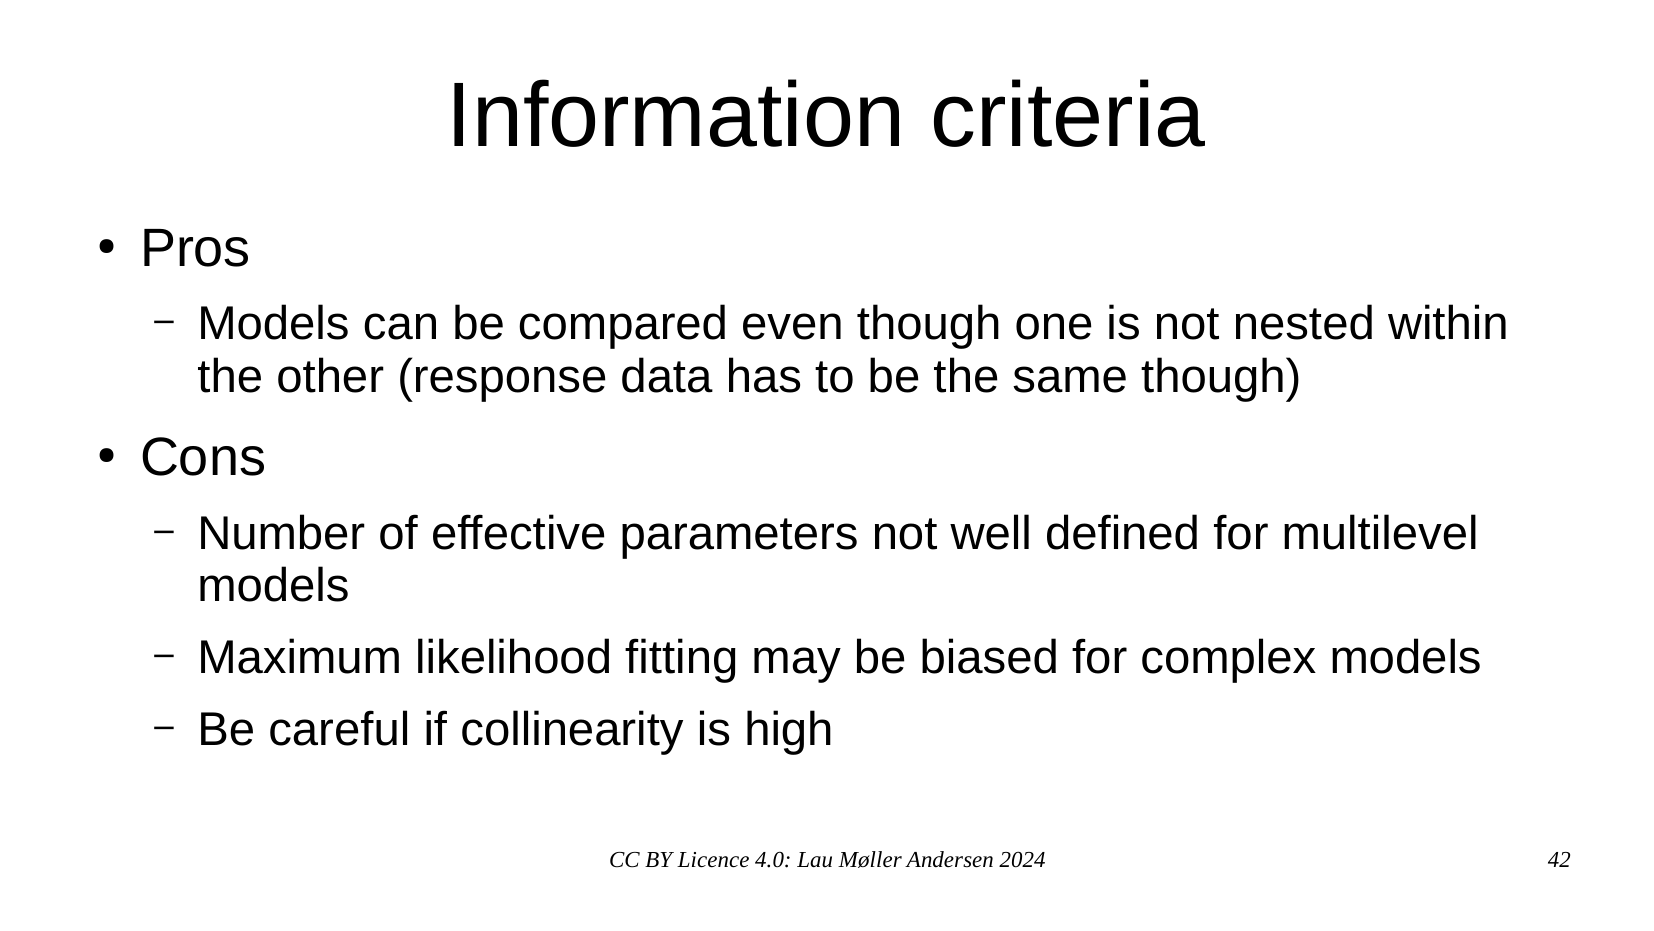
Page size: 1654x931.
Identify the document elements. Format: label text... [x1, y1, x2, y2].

title Information criteria [82, 37, 1571, 193]
list Pros Models can be compared even though one is not nested within the other (response data has to be the same though) Cons Number of effective parameters not well defined for multilevel models Maximum likelihood fitting may be biased for complex models Be careful if collinearity is high [82, 217, 1571, 758]
